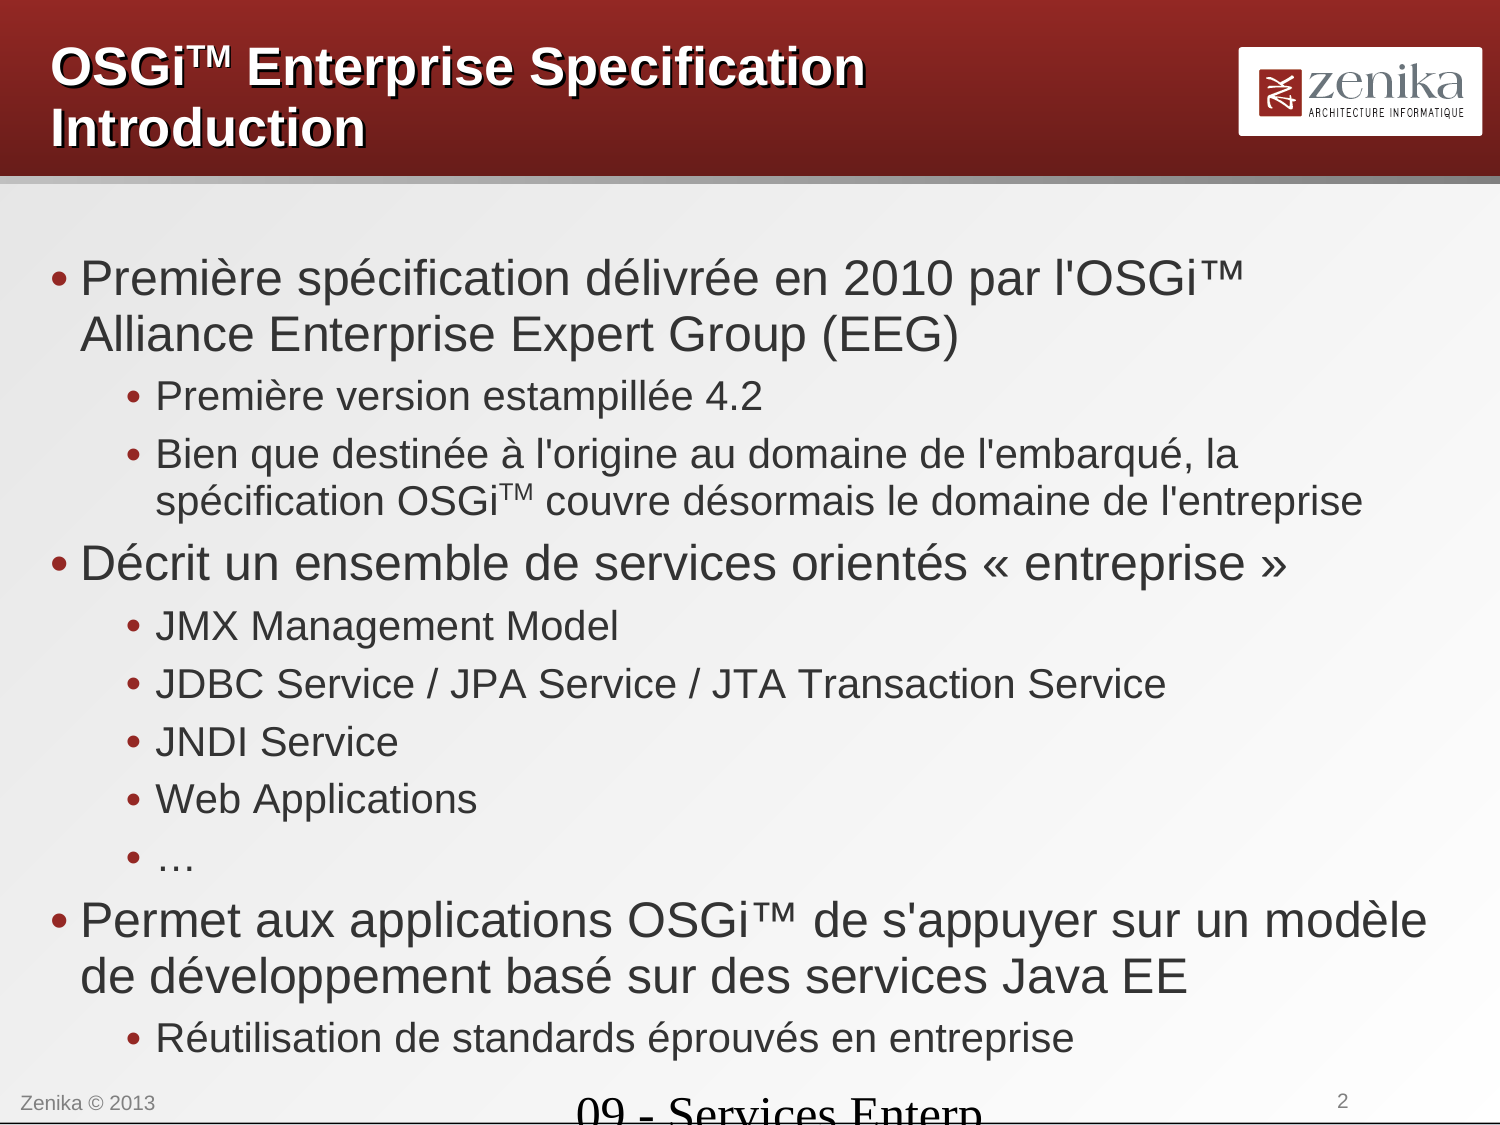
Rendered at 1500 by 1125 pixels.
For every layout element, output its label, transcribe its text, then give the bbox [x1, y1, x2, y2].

title OSGiTM Enterprise Specification Introduction [50, 15, 1206, 180]
picture [1257, 58, 1464, 125]
list Première spécification délivrée en 2010 par l'OSGi™ Alliance Enterprise Expert Group (EEG) Première version estampillée 4.2 Bien que destinée à l'origine au domaine de l'embarqué, la spécification OSGiTM couvre désormais le domaine de l'entreprise Décrit un ensemble de services orientés « entreprise » JMX Management Model JDBC Service / JPA Service / JTA Transaction Service JNDI Service Web Applications … Permet aux applications OSGi™ de s'appuyer sur un modèle de développement basé sur des services Java EE Réutilisation de standards éprouvés en entreprise [50, 249, 1435, 1067]
